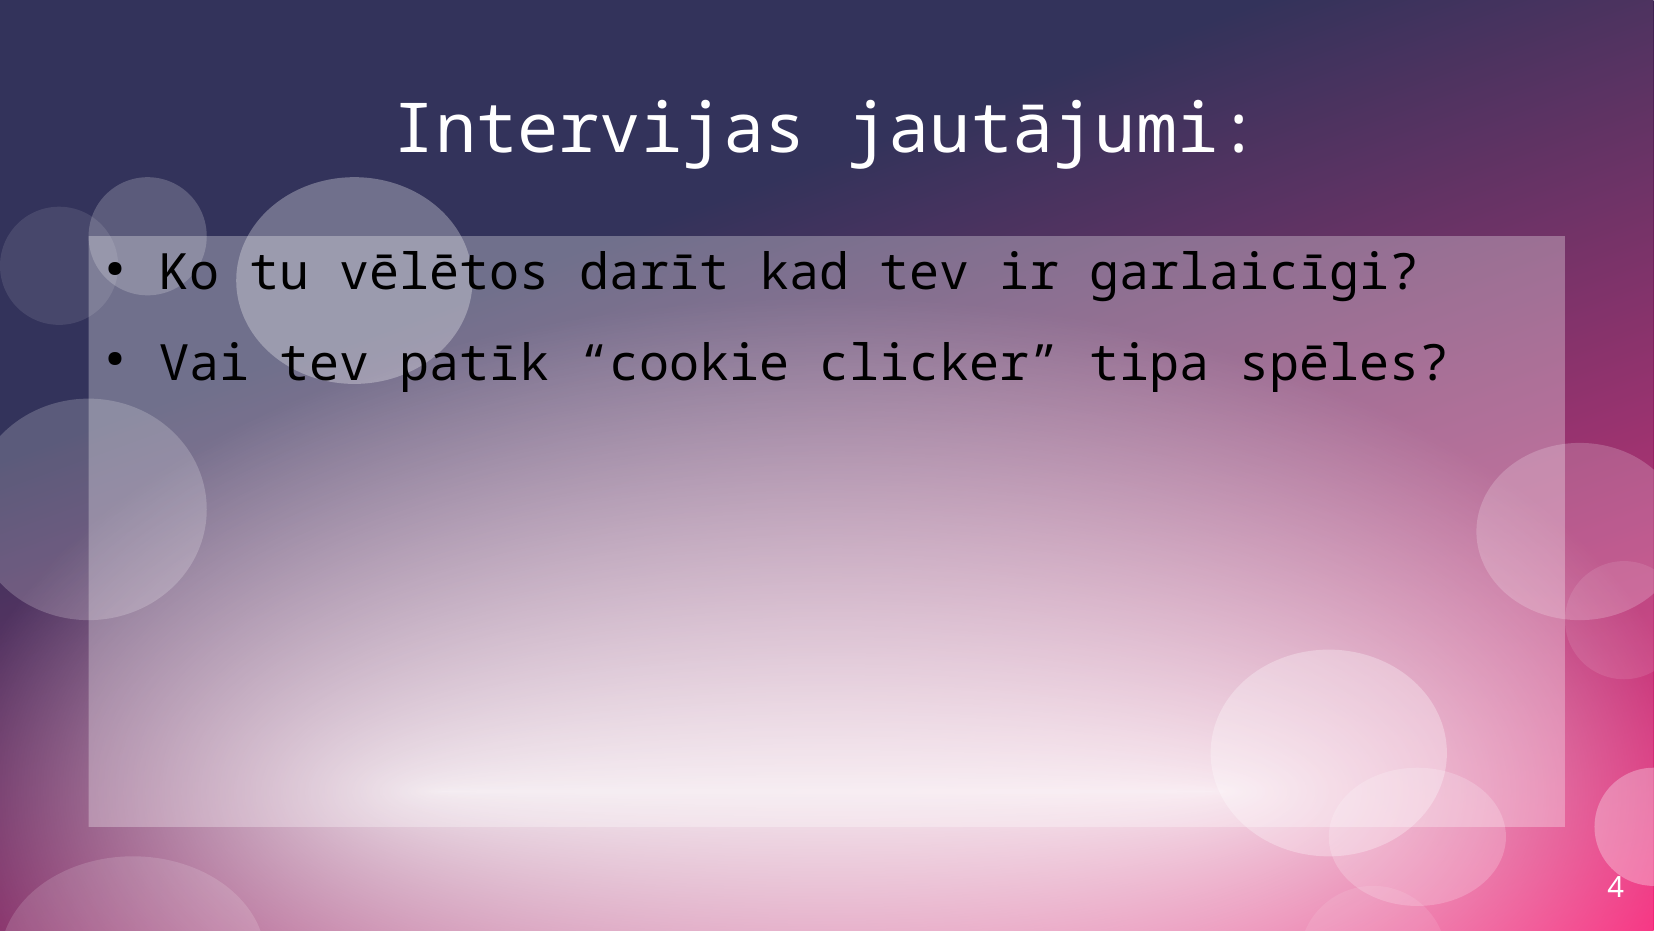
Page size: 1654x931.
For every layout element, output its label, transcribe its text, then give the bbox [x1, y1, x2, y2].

list Ko tu vēlētos darīt kad tev ir garlaicīgi? Vai tev patīk “cookie clicker” tipa spēles? [88, 236, 1565, 827]
title Intervijas jautājumi: [88, 44, 1565, 207]
